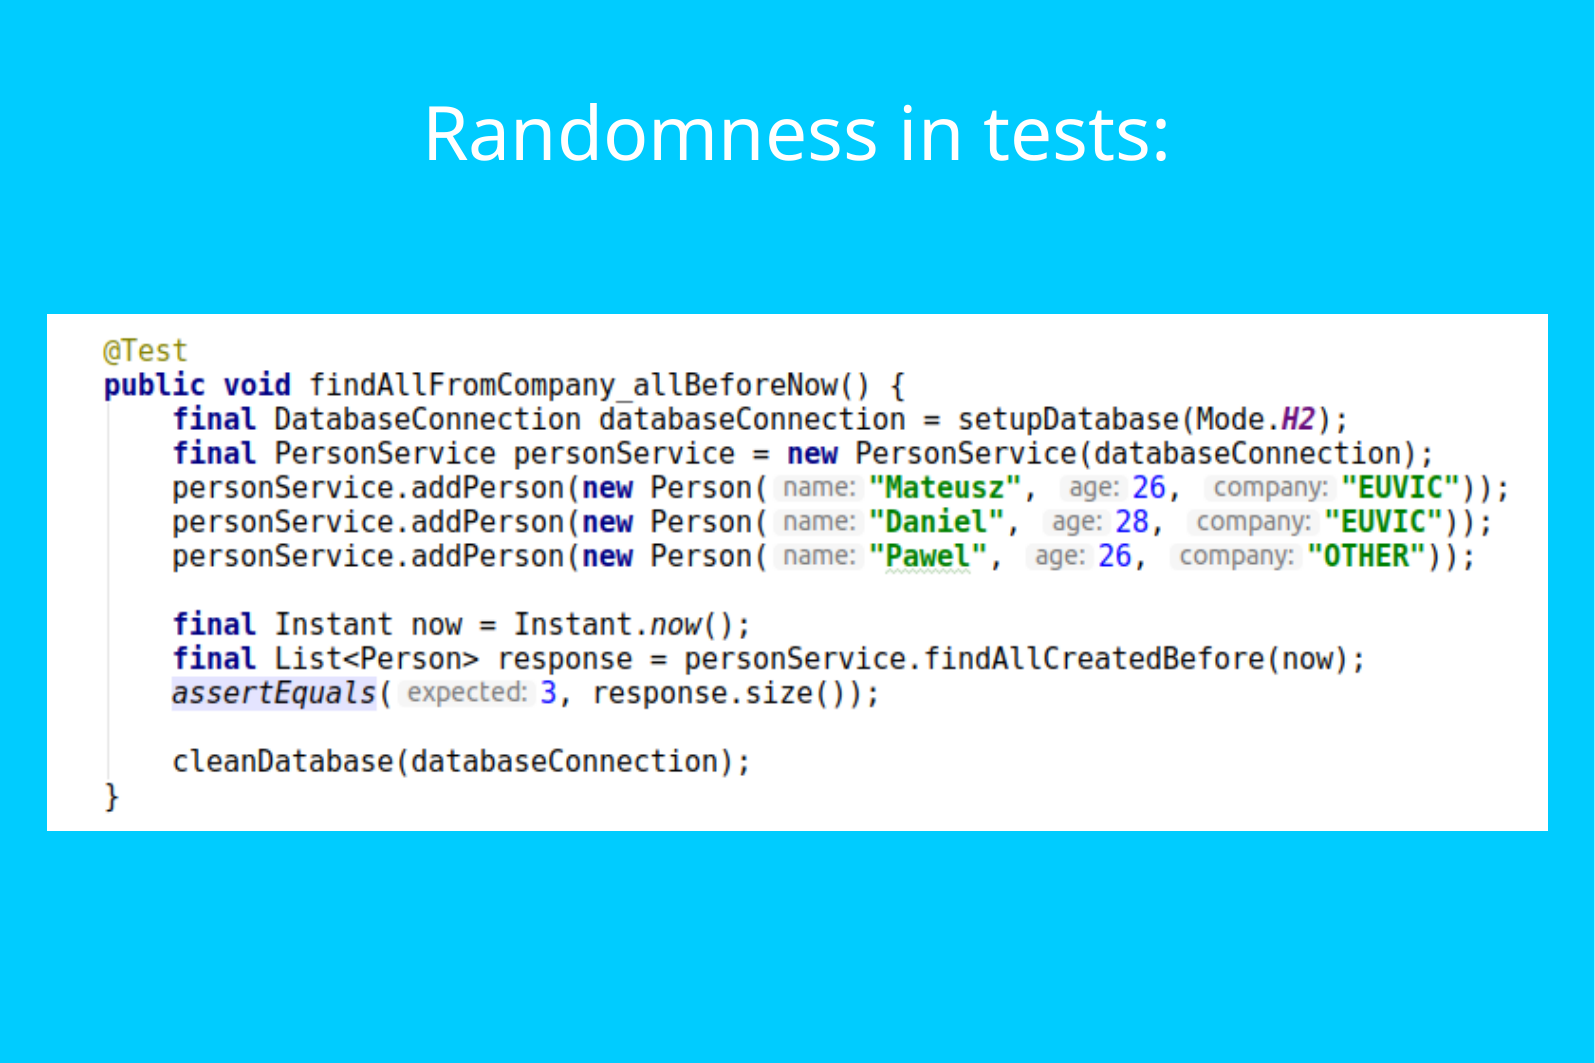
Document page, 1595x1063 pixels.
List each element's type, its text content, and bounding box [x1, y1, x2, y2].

title Randomness in tests: [79, 42, 1515, 220]
picture [48, 315, 1547, 830]
